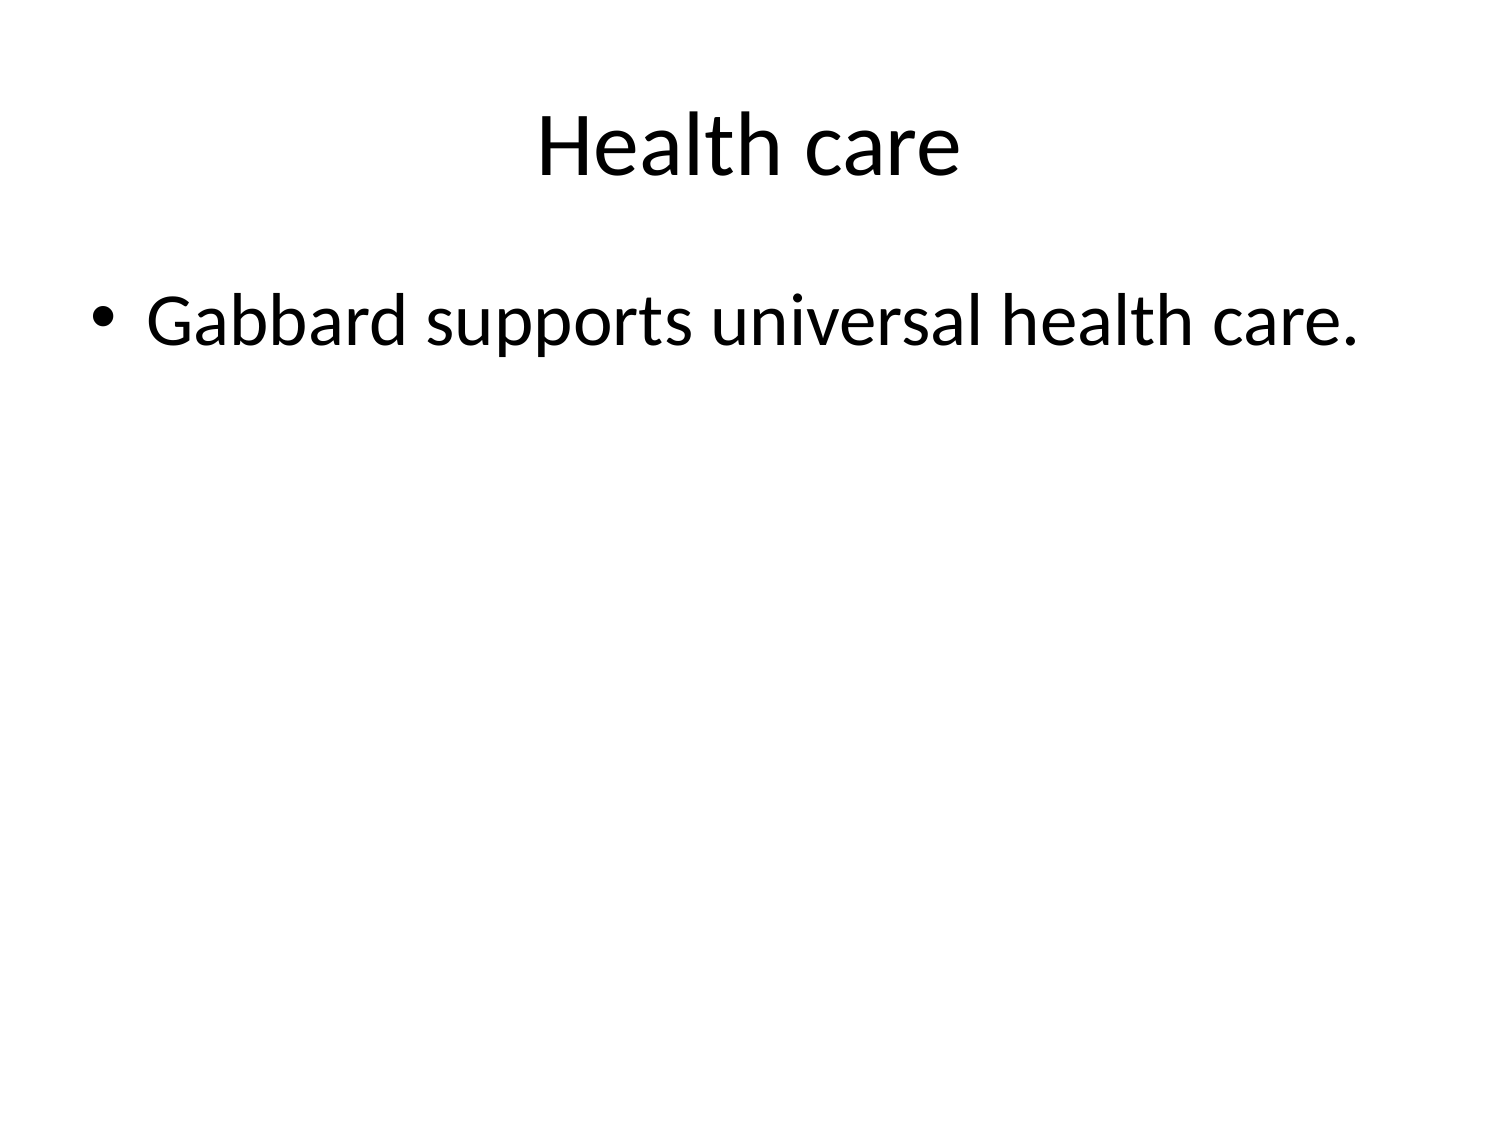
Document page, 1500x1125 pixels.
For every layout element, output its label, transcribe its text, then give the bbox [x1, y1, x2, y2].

list Gabbard supports universal health care. [75, 262, 1425, 1005]
title Health care [75, 45, 1425, 233]
